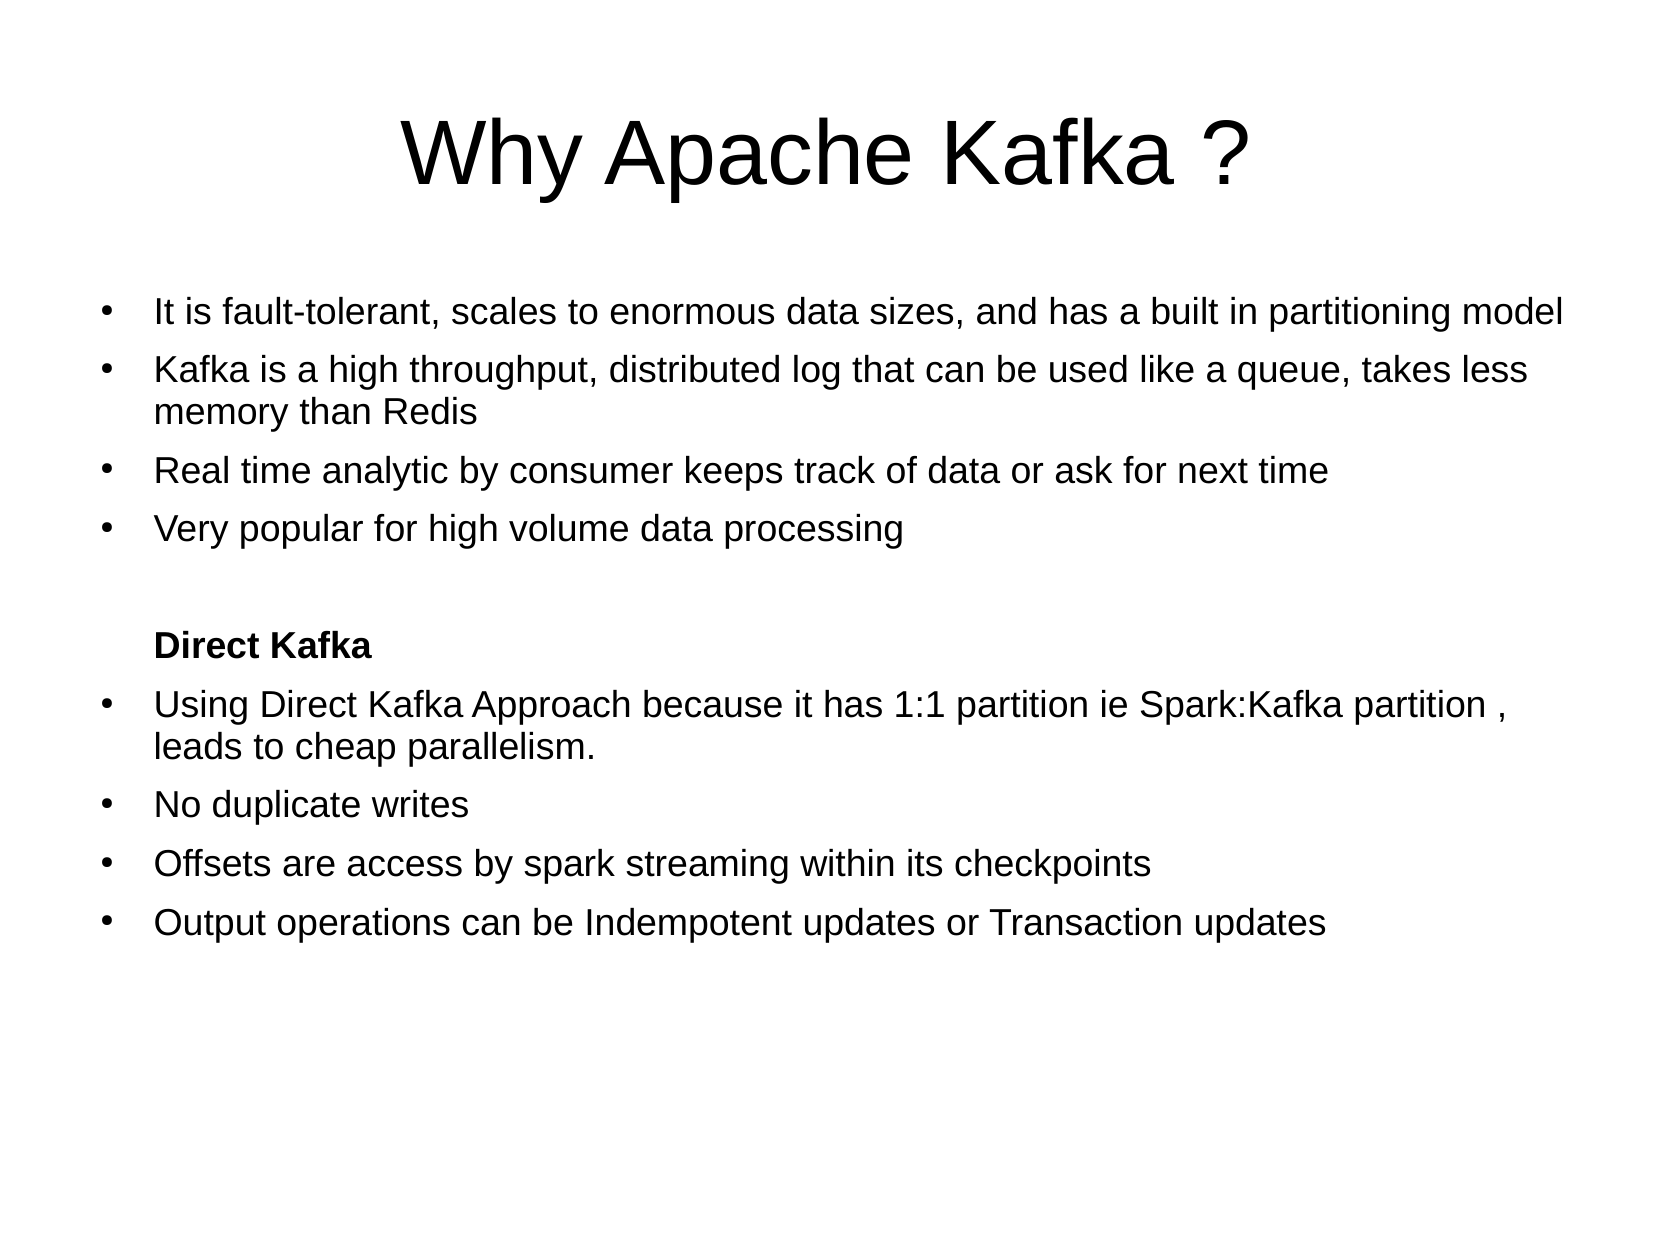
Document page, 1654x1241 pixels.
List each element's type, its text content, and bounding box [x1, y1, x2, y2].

title Why Apache Kafka ? [82, 49, 1571, 257]
list It is fault-tolerant, scales to enormous data sizes, and has a built in partitioning model Kafka is a high throughput, distributed log that can be used like a queue, takes less memory than Redis Real time analytic by consumer keeps track of data or ask for next time Very popular for high volume data processing Direct Kafka Using Direct Kafka Approach because it has 1:1 partition ie Spark:Kafka partition , leads to cheap parallelism. No duplicate writes Offsets are access by spark streaming within its checkpoints Output operations can be Indempotent updates or Transaction updates [82, 290, 1571, 1010]
